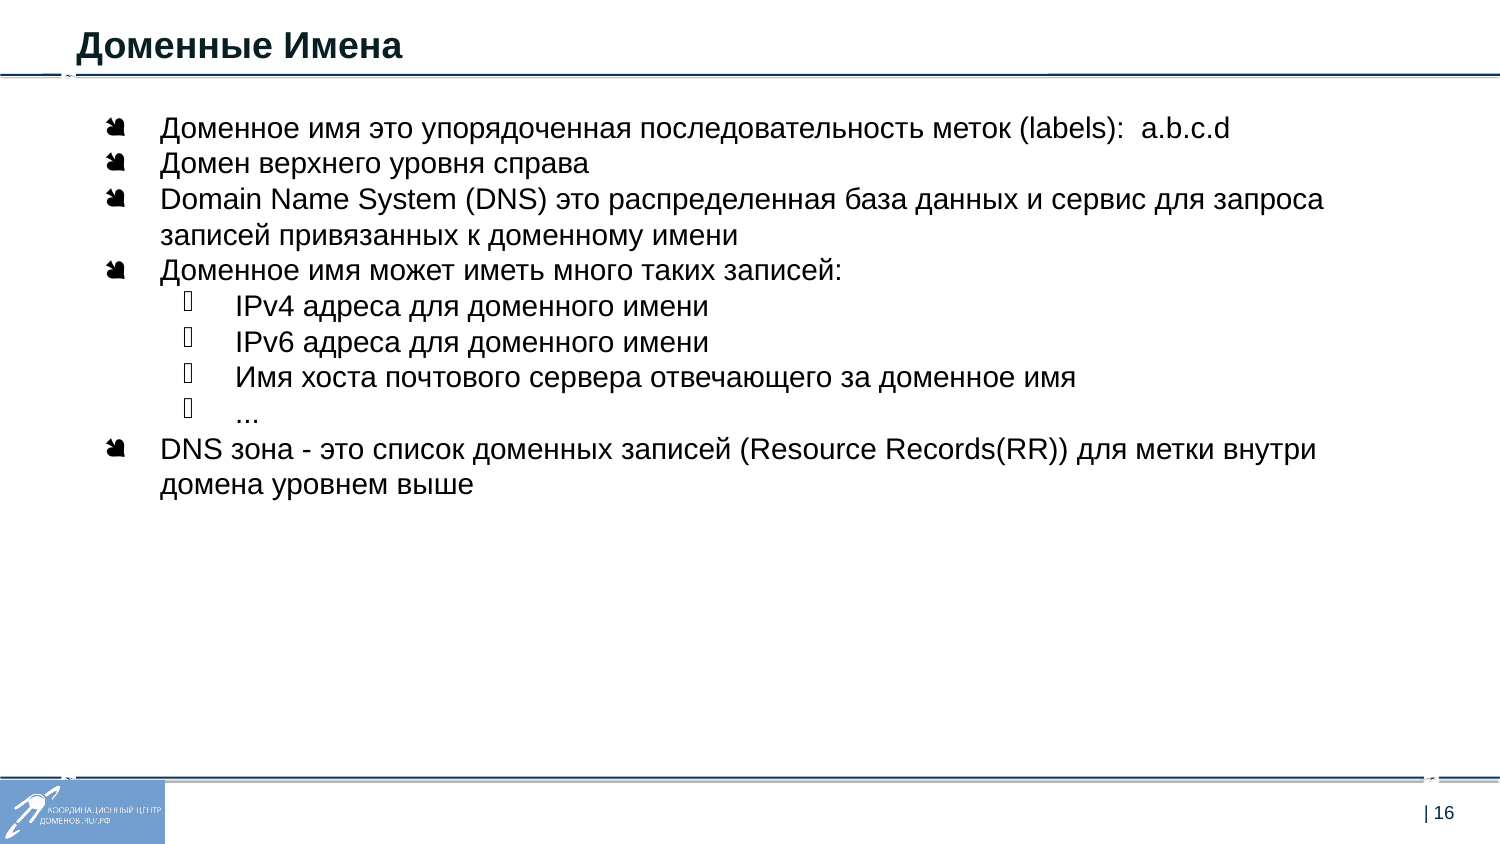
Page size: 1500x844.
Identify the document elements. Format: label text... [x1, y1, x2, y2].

title Доменные Имена [61, 5, 1376, 62]
list Доменное имя это упорядоченная последовательность меток (labels): a.b.c.d Домен верхнего уровня справа Domain Name System (DNS) это распределенная база данных и сервис для запроса записей привязанных к доменному имени Доменное имя может иметь много таких записей: IPv4 адреса для доменного имени IPv6 адреса для доменного имени Имя хоста почтового сервера отвечающего за доменное имя ... DNS зона - это список доменных записей (Resource Records(RR)) для метки внутри домена уровнем выше [70, 93, 1368, 656]
picture [0, 779, 166, 844]
